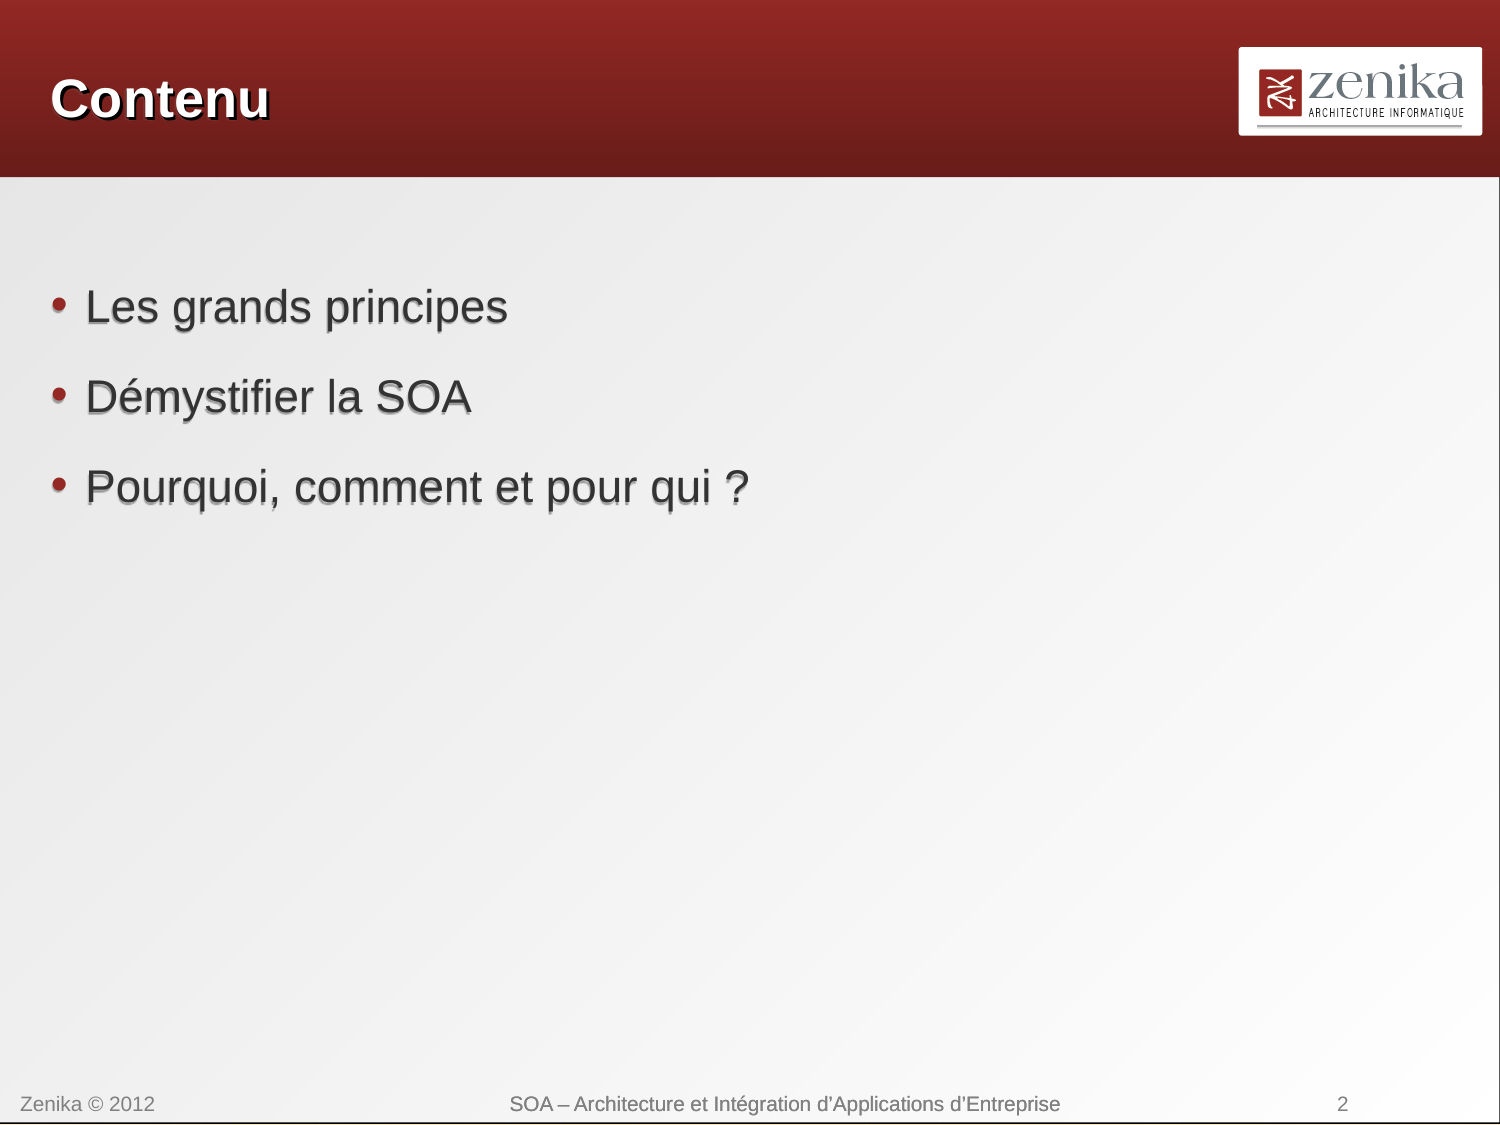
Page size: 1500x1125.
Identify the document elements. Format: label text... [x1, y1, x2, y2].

text_box SOA – Architecture et Intégration d’Applications d’Entreprise [443, 1084, 1128, 1106]
list Les grands principes Démystifier la SOA Pourquoi, comment et pour qui ? [50, 249, 1435, 1079]
title Contenu [50, 15, 1206, 180]
